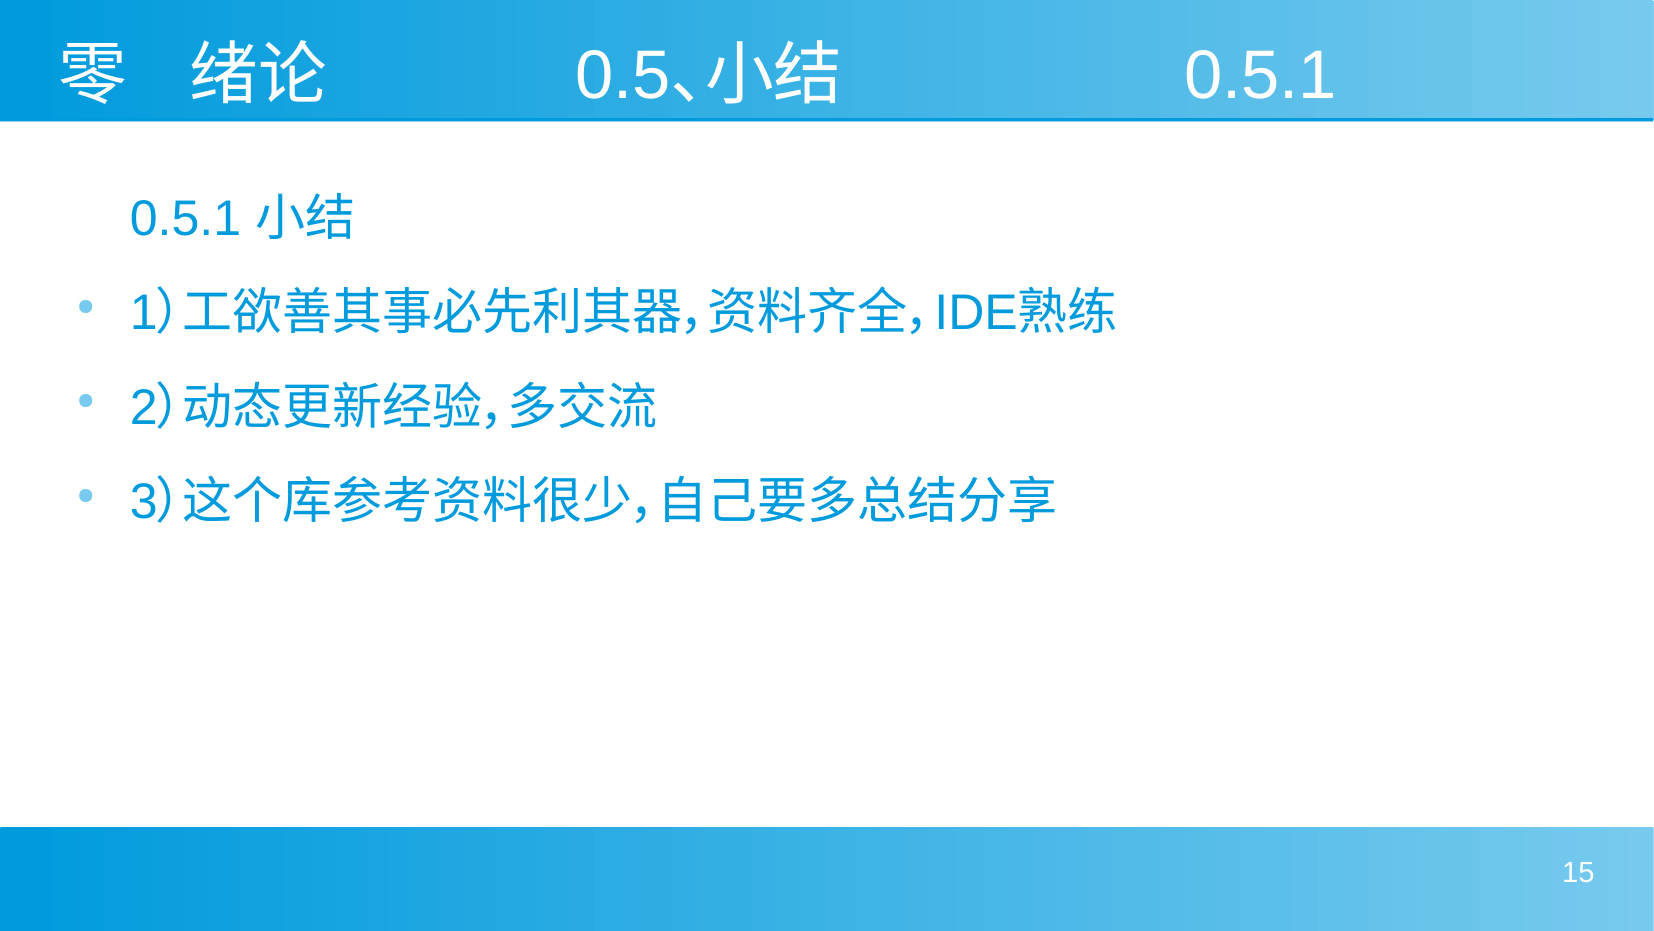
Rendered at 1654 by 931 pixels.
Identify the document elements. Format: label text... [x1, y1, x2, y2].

title 零 绪论 0.5、小结 0.5.1 [59, 23, 1595, 115]
list 0.5.1 小结 1）工欲善其事必先利其器，资料齐全，IDE熟练 2）动态更新经验，多交流 3）这个库参考资料很少，自己要多总结分享 [59, 177, 1595, 768]
